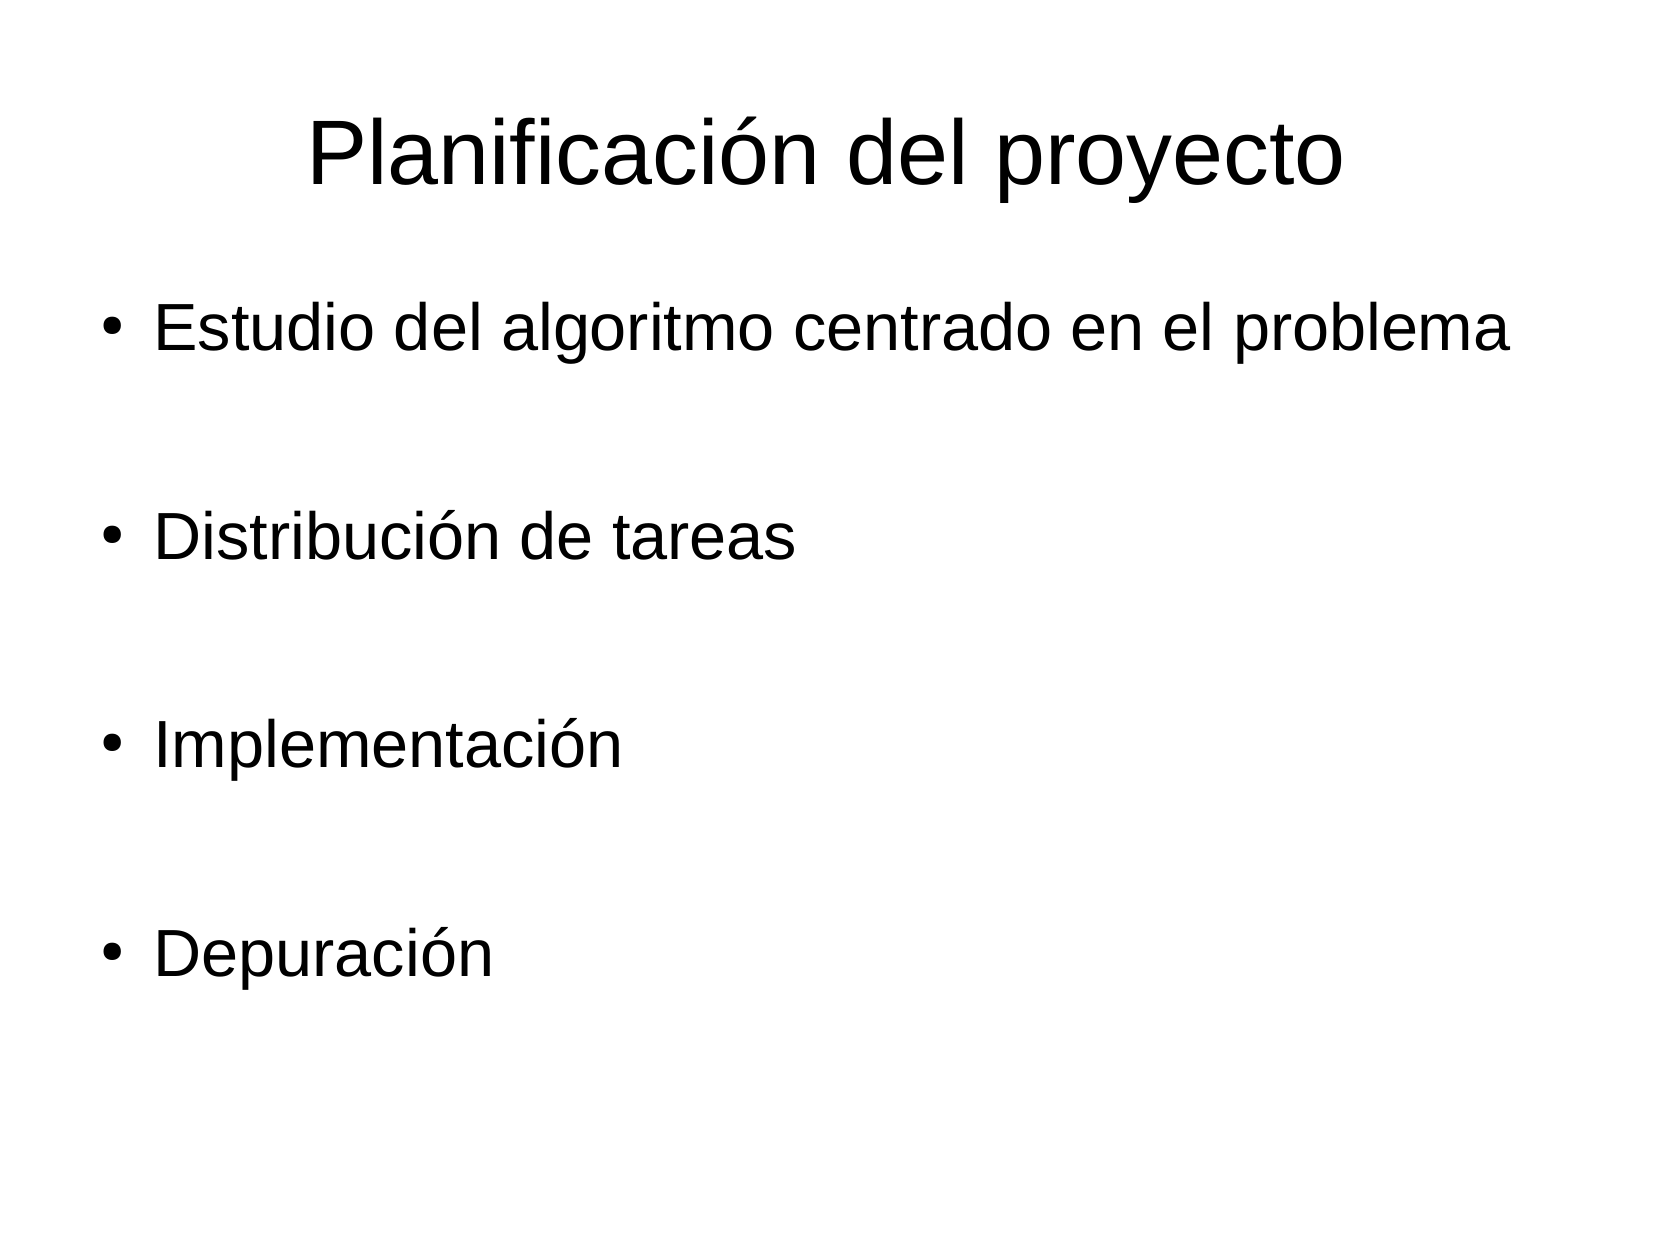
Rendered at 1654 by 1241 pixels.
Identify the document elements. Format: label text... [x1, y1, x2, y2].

list Estudio del algoritmo centrado en el problema Distribución de tareas Implementación Depuración [82, 290, 1571, 1010]
title Planificación del proyecto [82, 49, 1571, 257]
